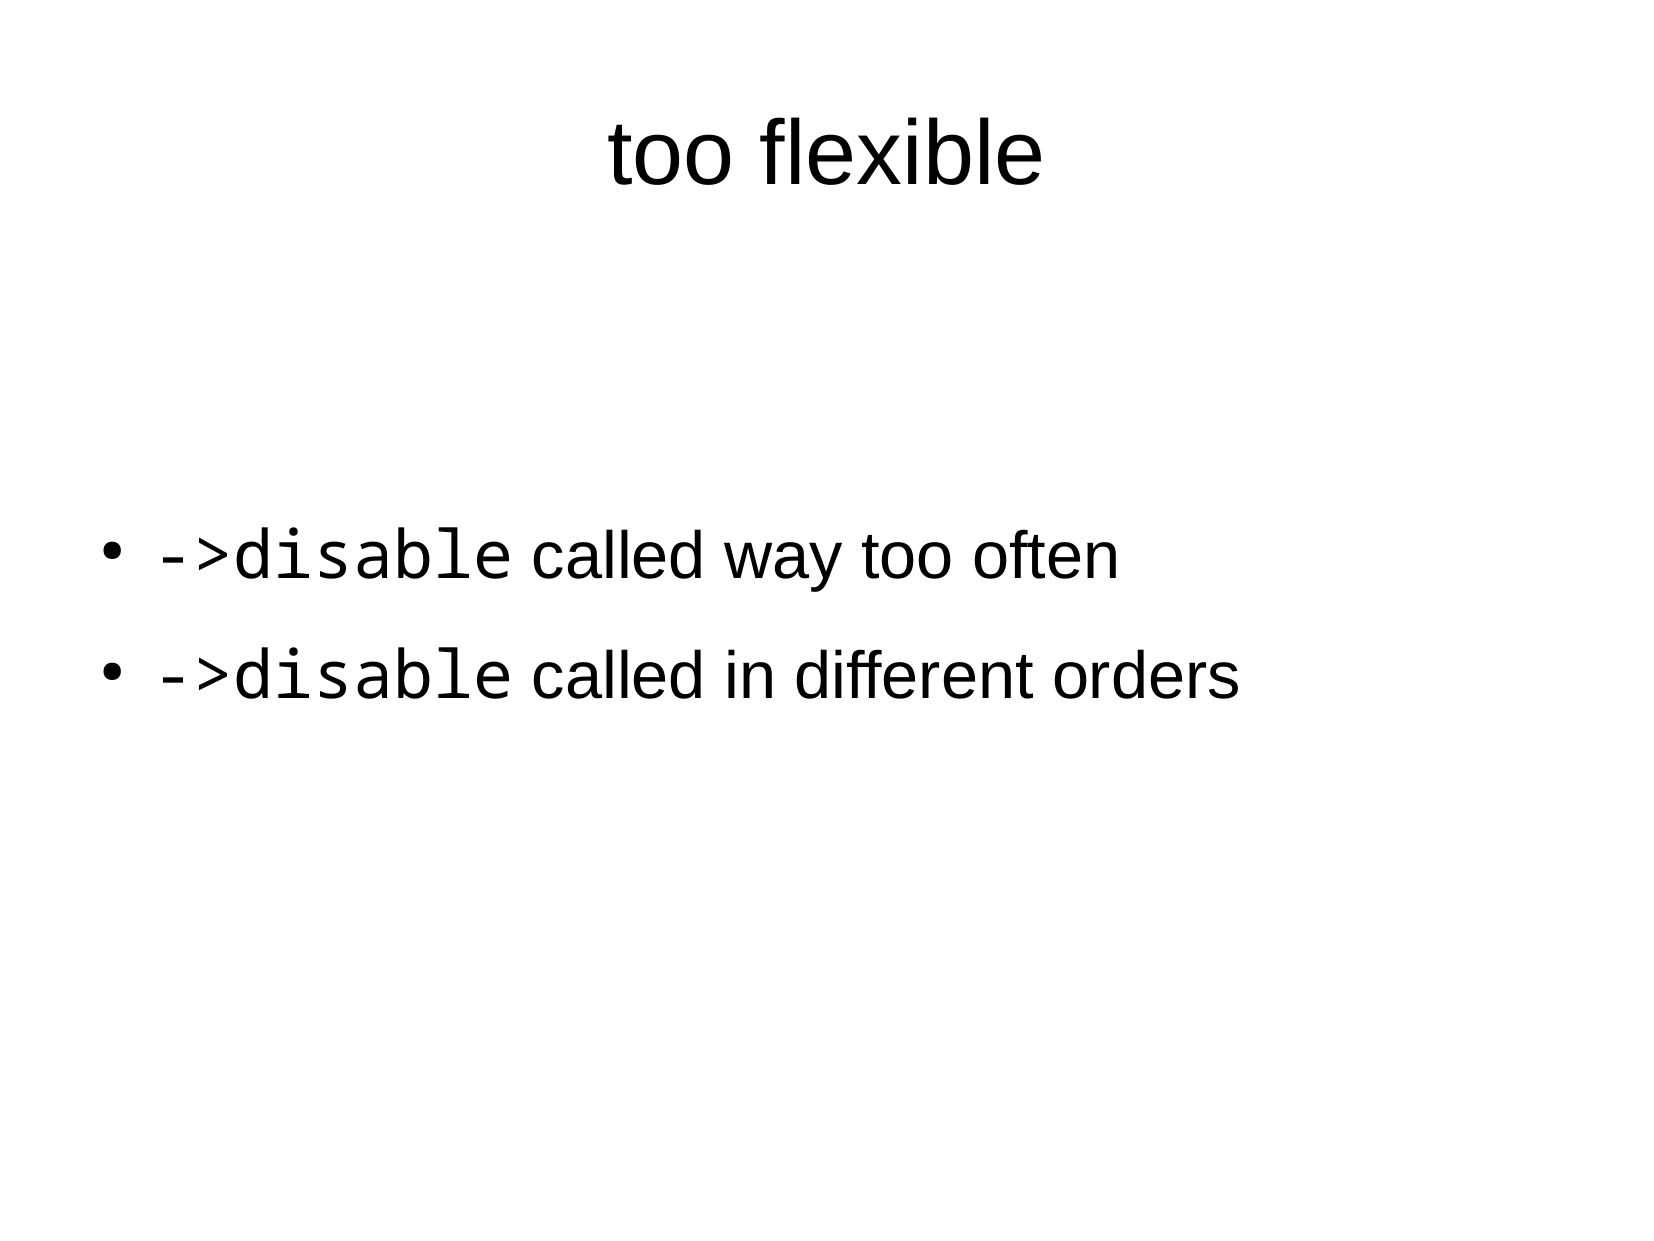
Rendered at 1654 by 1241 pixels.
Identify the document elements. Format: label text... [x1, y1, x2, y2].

list ->disable called way too often ->disable called in different orders [82, 403, 1571, 863]
title too flexible [82, 49, 1571, 257]
